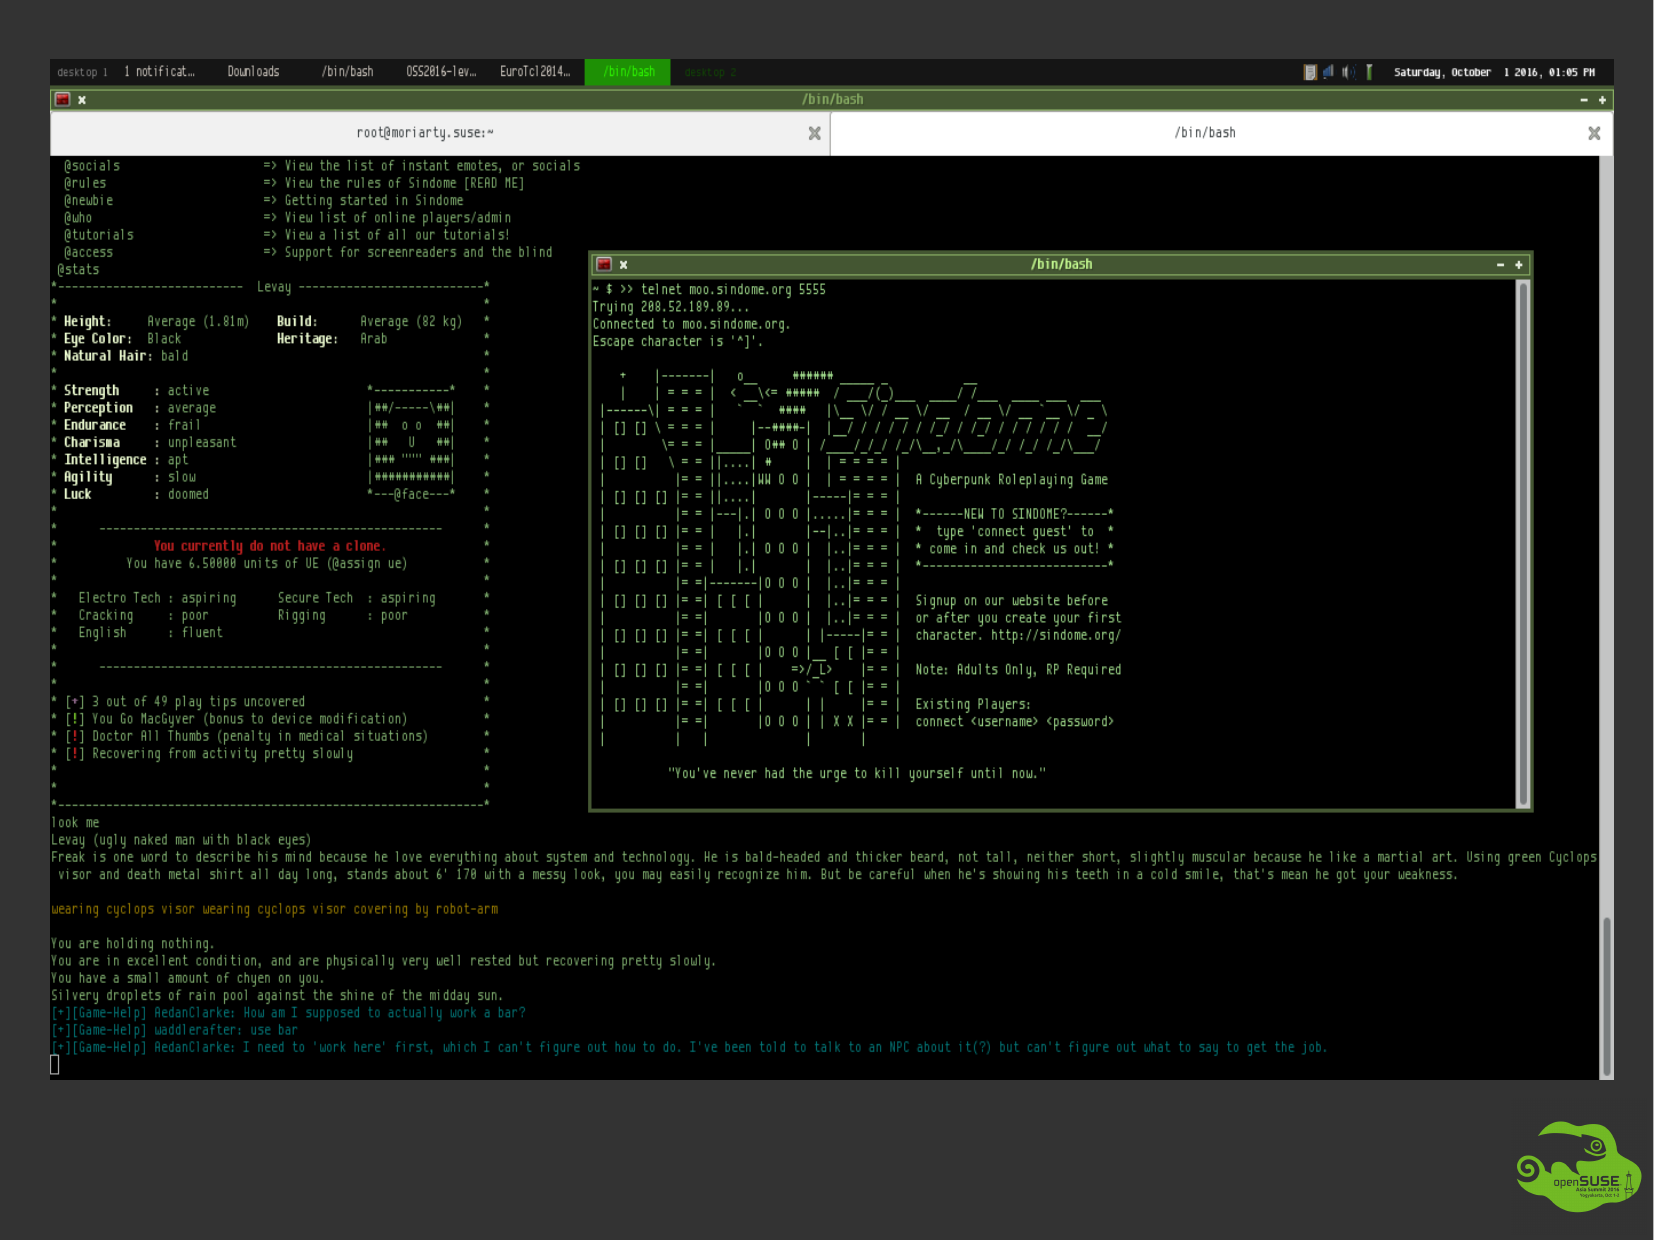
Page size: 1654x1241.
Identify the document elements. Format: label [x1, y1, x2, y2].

picture [50, 59, 1614, 1081]
picture [1511, 1098, 1647, 1235]
